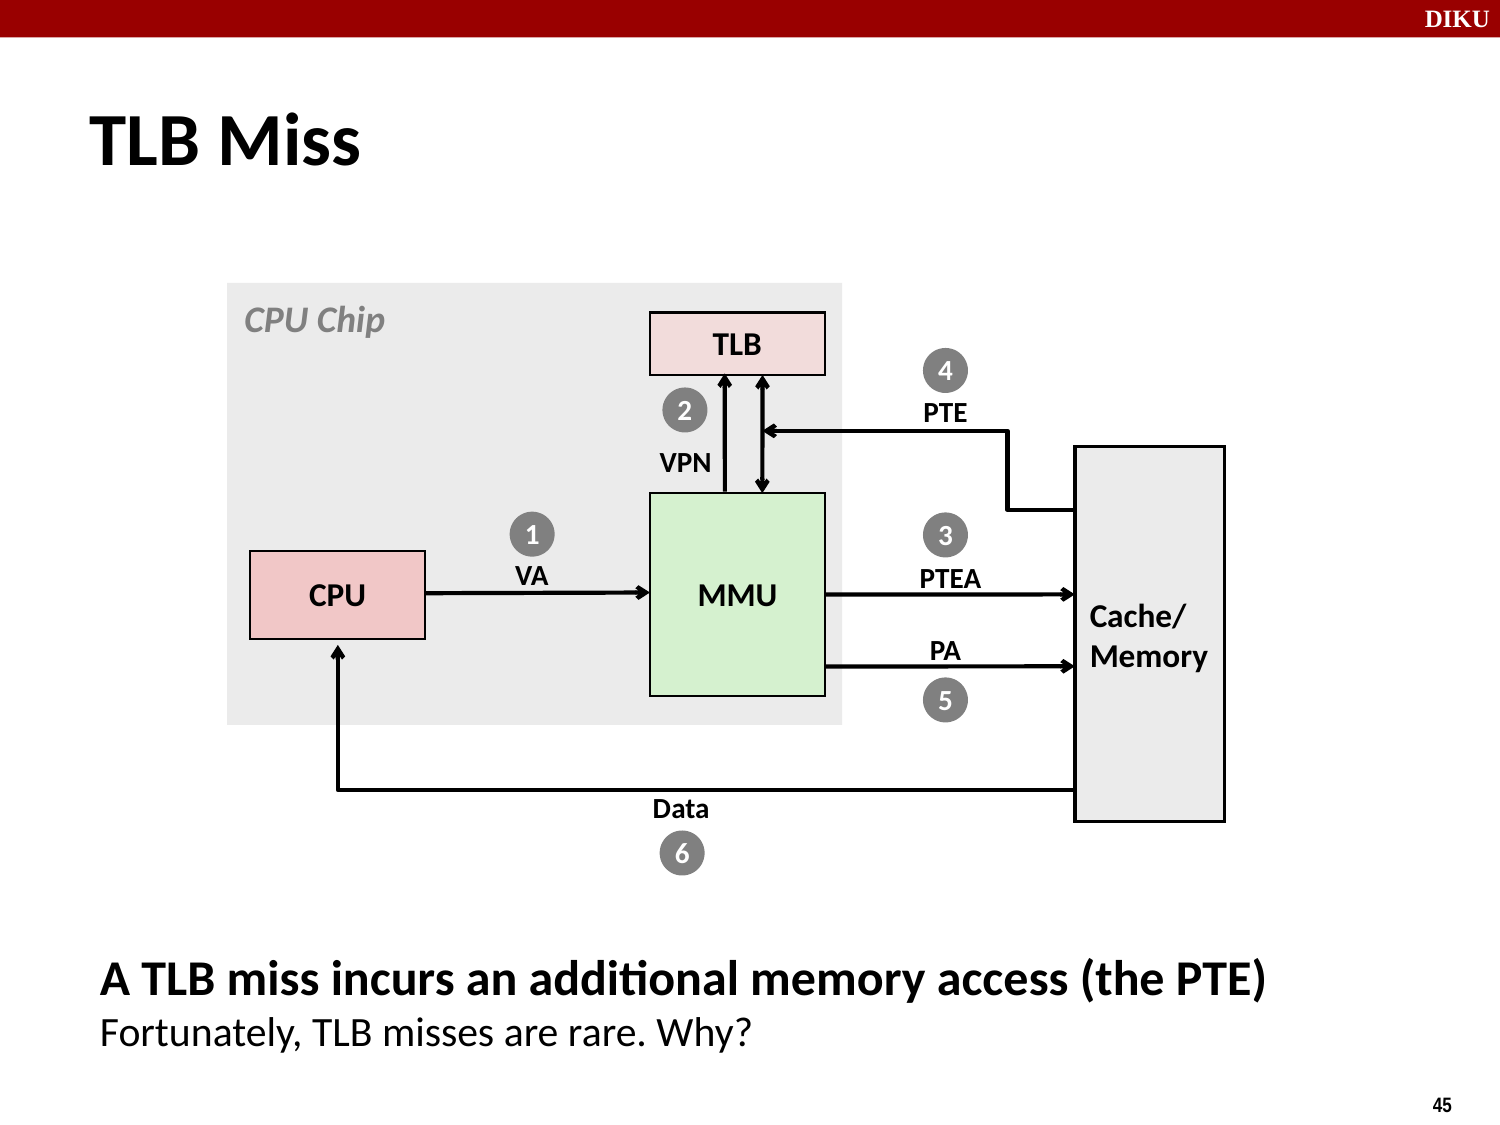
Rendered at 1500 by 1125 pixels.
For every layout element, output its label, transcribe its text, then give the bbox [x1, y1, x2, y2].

text_box VA [500, 550, 564, 601]
text_box [764, 433, 843, 592]
text_box A TLB miss incurs an additional memory access (the PTE) Fortunately, TLB misses are rare. Why? [85, 937, 1350, 1088]
text_box 4 [922, 347, 968, 393]
text_box Data [637, 783, 725, 788]
text_box [826, 597, 843, 664]
text_box VPN [644, 437, 727, 488]
text_box 2 [662, 387, 708, 433]
text_box PA [915, 624, 976, 664]
text_box PTE [908, 433, 983, 438]
text_box MMU [650, 493, 826, 697]
text_box PTE [908, 387, 983, 429]
text_box CPU Chip [229, 287, 400, 348]
text_box PTEA [904, 552, 997, 592]
text_box PTEA [904, 597, 997, 604]
text_box PA [915, 669, 976, 676]
text_box [227, 282, 843, 725]
text_box Cache/ Memory [1074, 446, 1225, 822]
text_box Data [637, 792, 725, 834]
text_box 5 [922, 677, 968, 723]
text_box 6 [659, 830, 705, 876]
text_box 3 [922, 512, 968, 558]
text_box TLB Miss [75, 71, 1500, 200]
text_box CPU [250, 551, 426, 639]
text_box 1 [509, 511, 555, 557]
text_box TLB [649, 312, 825, 375]
